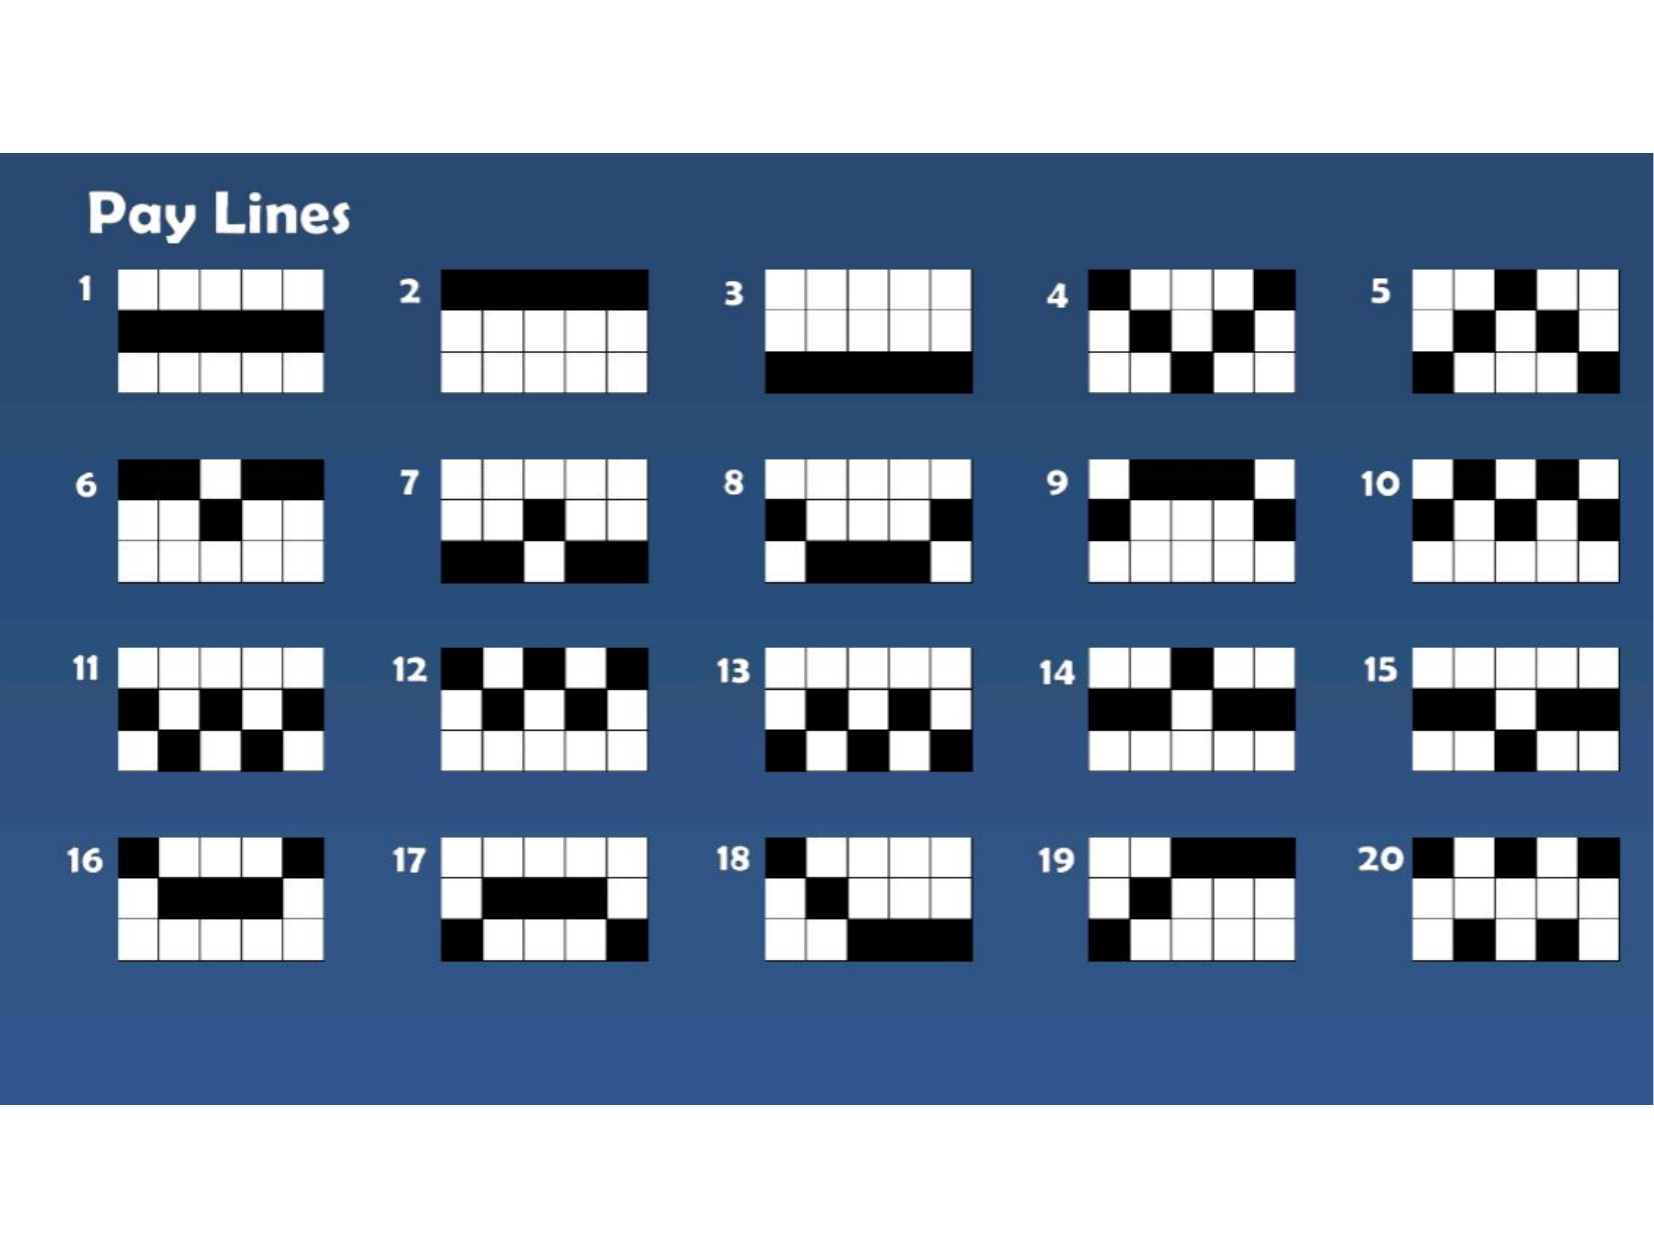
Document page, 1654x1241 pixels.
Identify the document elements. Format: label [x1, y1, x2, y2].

picture [0, 153, 1654, 1106]
